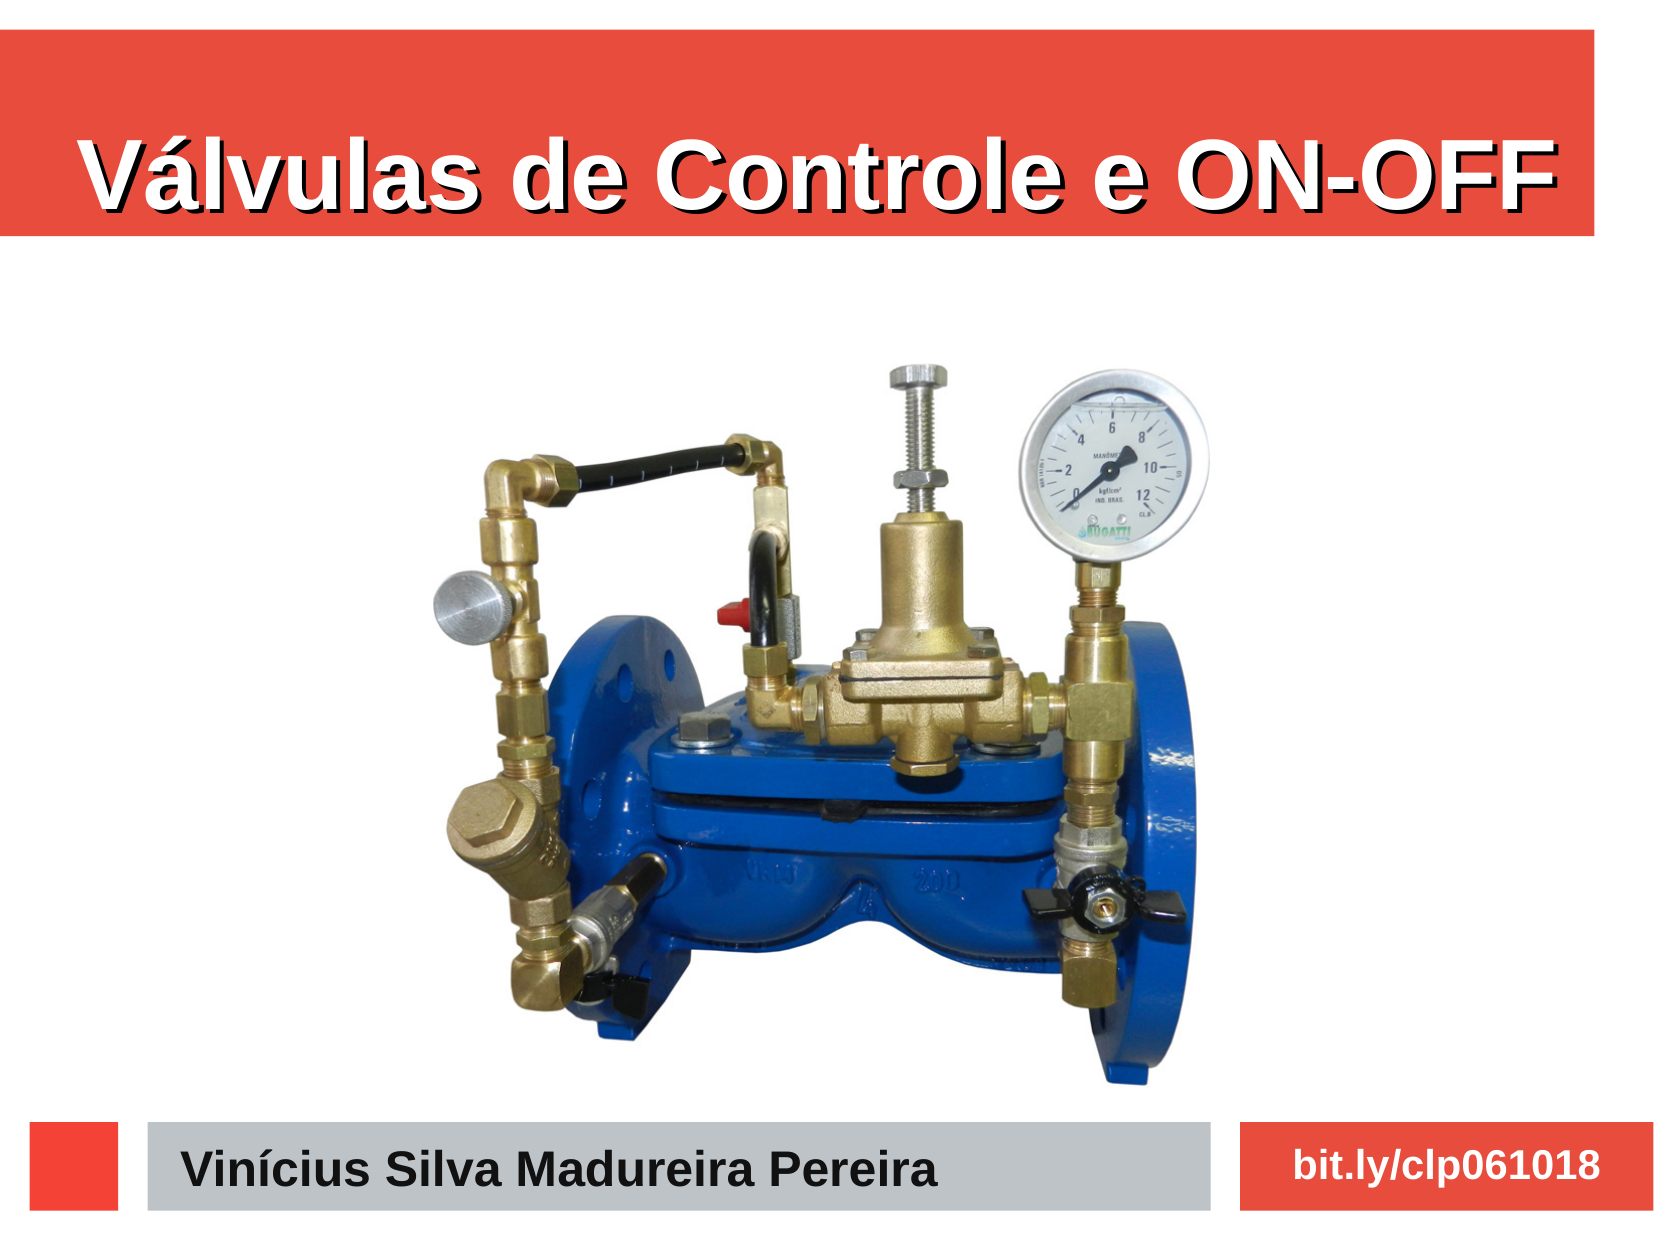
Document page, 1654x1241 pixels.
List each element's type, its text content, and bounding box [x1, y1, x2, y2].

text_box bit.ly/clp061018 [1228, 1133, 1654, 1205]
text_box Vinícius Silva Madureira Pereira [165, 1133, 1170, 1205]
picture [424, 307, 1230, 1112]
title Válvulas de Controle e ON-OFF [76, 0, 1577, 231]
